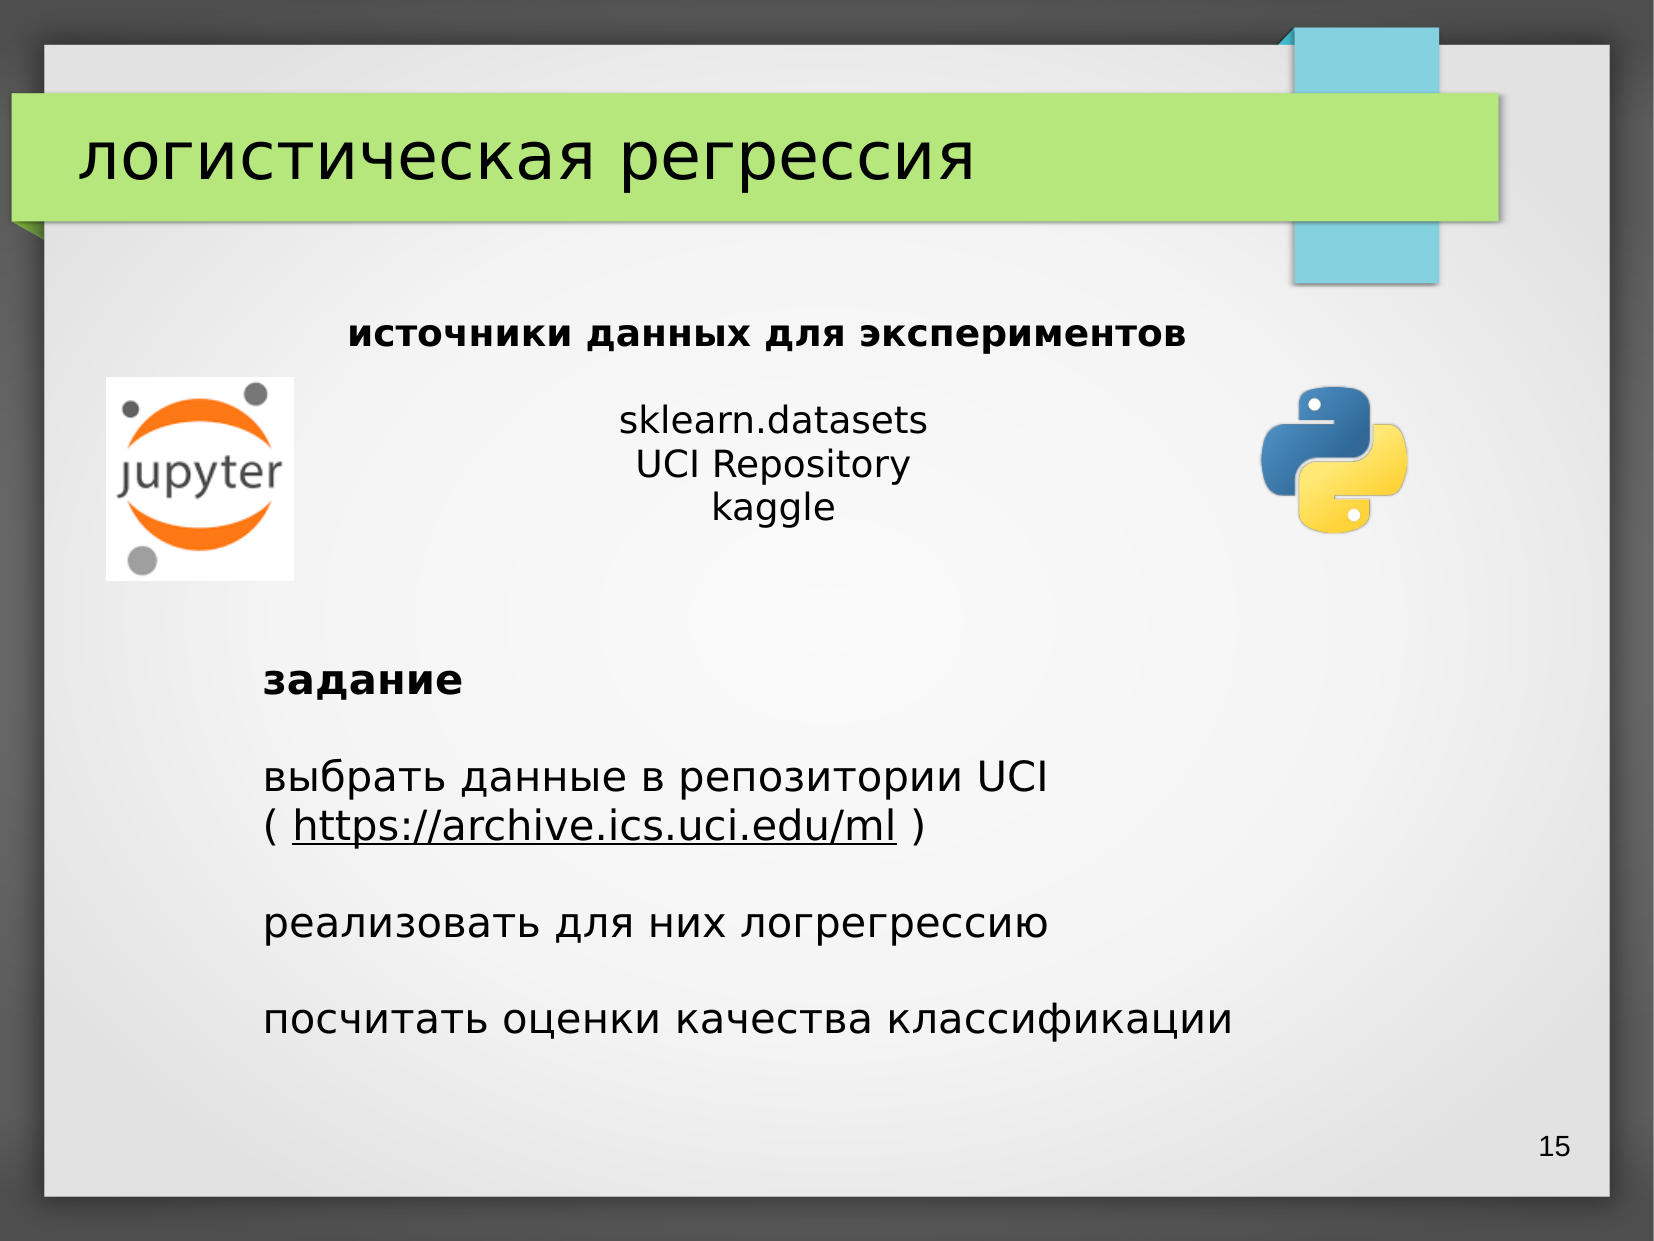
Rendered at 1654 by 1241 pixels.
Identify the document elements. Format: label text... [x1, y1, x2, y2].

text_box источники данных для экспериментов sklearn.datasets UCI Repository kaggle [283, 304, 1264, 537]
picture [0, 0, 1654, 1241]
text_box задание выбрать данные в репозитории UCI ( https://archive.ics.uci.edu/ml ) реализовать для них логрегрессию посчитать оценки качества классификации [248, 648, 1430, 1100]
title логистическая регрессия [77, 108, 1460, 205]
